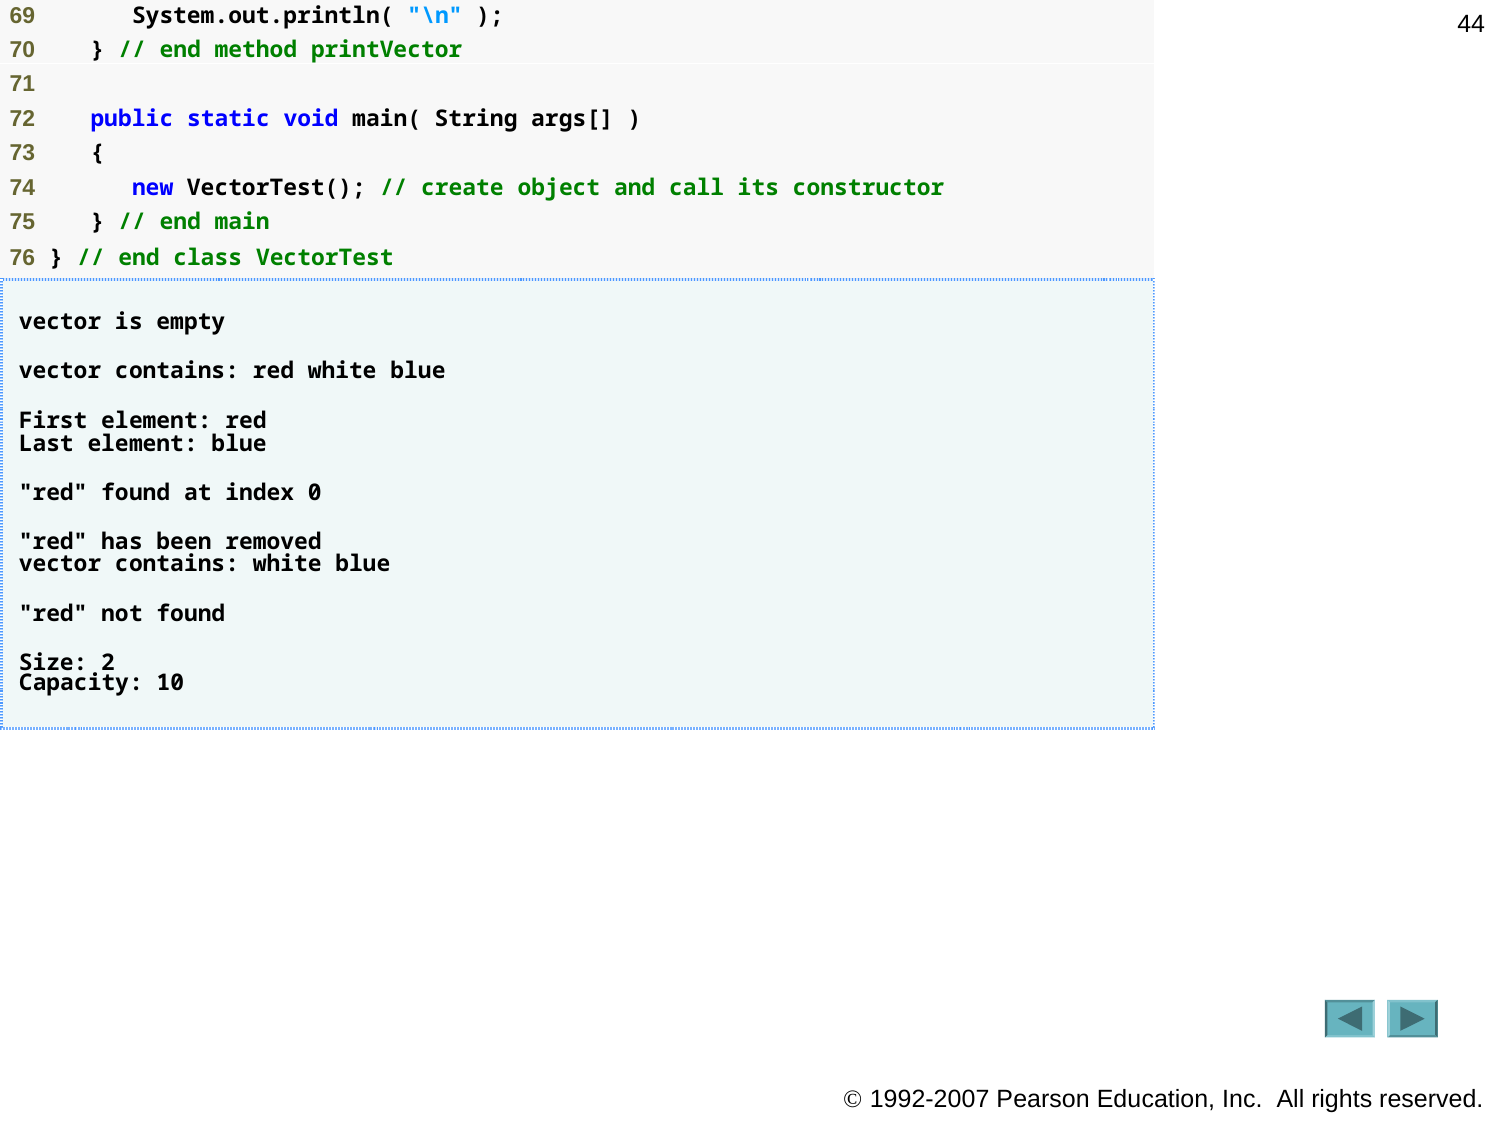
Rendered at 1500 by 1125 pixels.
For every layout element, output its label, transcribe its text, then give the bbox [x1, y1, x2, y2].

chart [0, 0, 1155, 767]
text_box <number> [1155, 0, 1500, 79]
